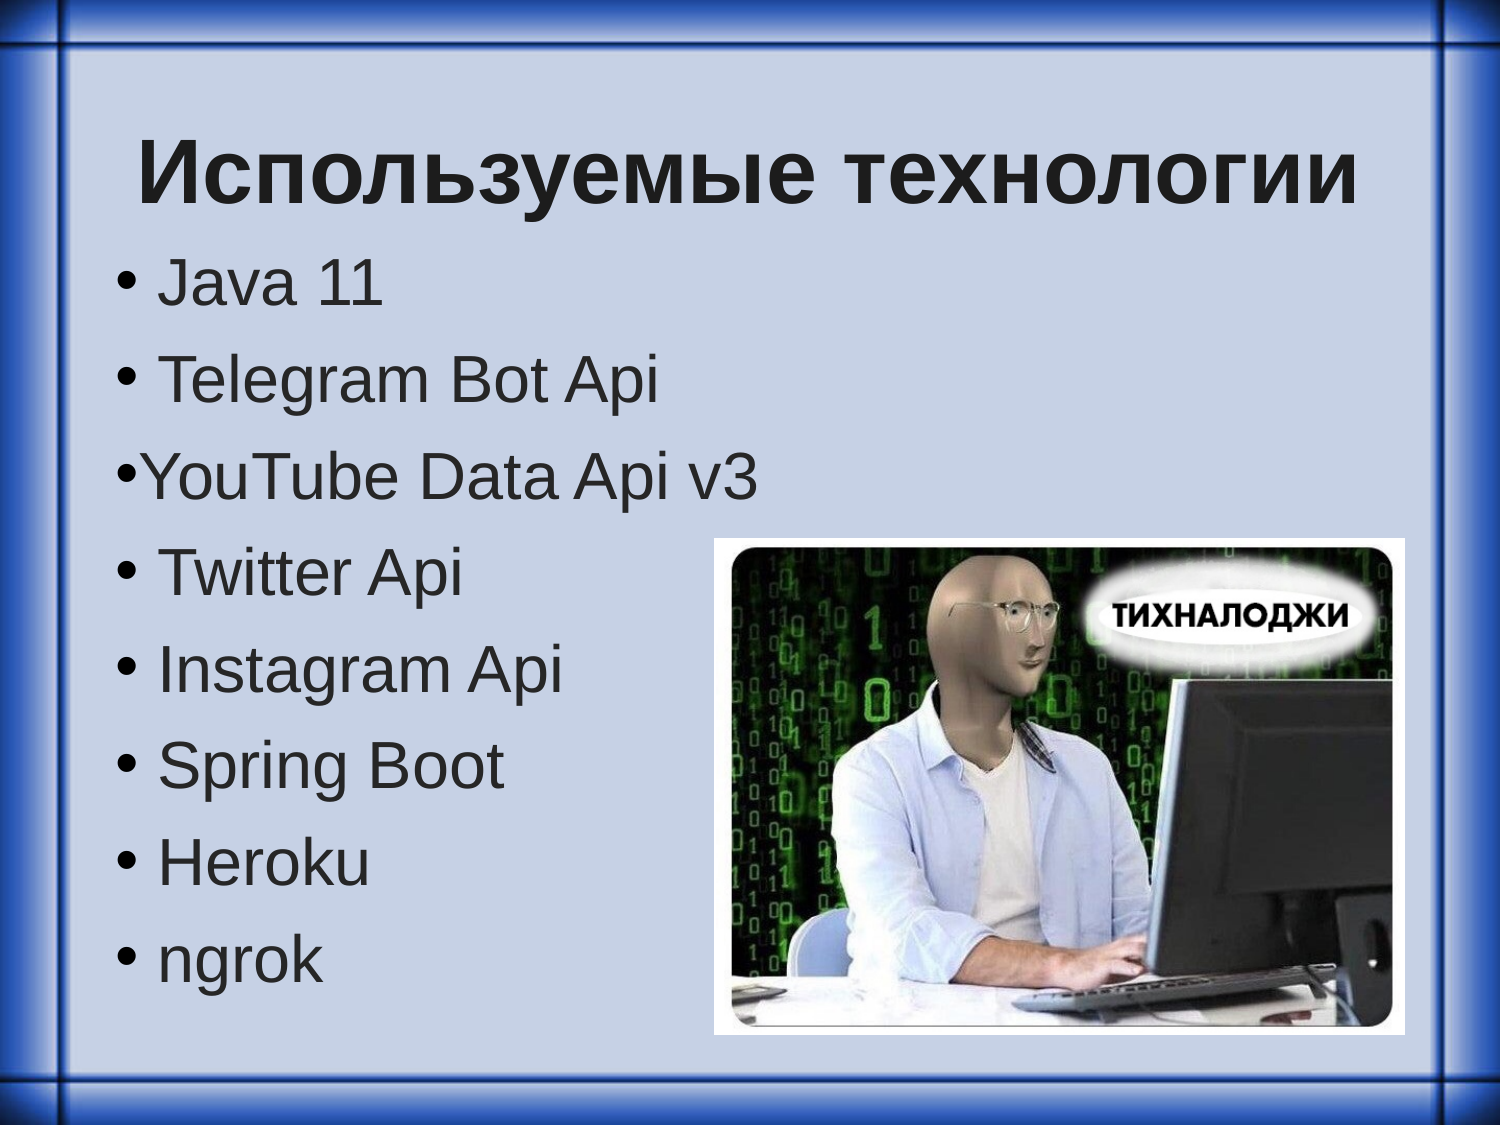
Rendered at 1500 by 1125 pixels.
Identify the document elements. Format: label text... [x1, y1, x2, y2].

picture [714, 538, 1405, 1035]
subtitle Java 11 Telegram Bot Api YouTube Data Api v3 Twitter Api Instagram Api Spring Boot Heroku ngrok [100, 231, 1400, 1000]
title Используемые технологии [112, 66, 1388, 231]
